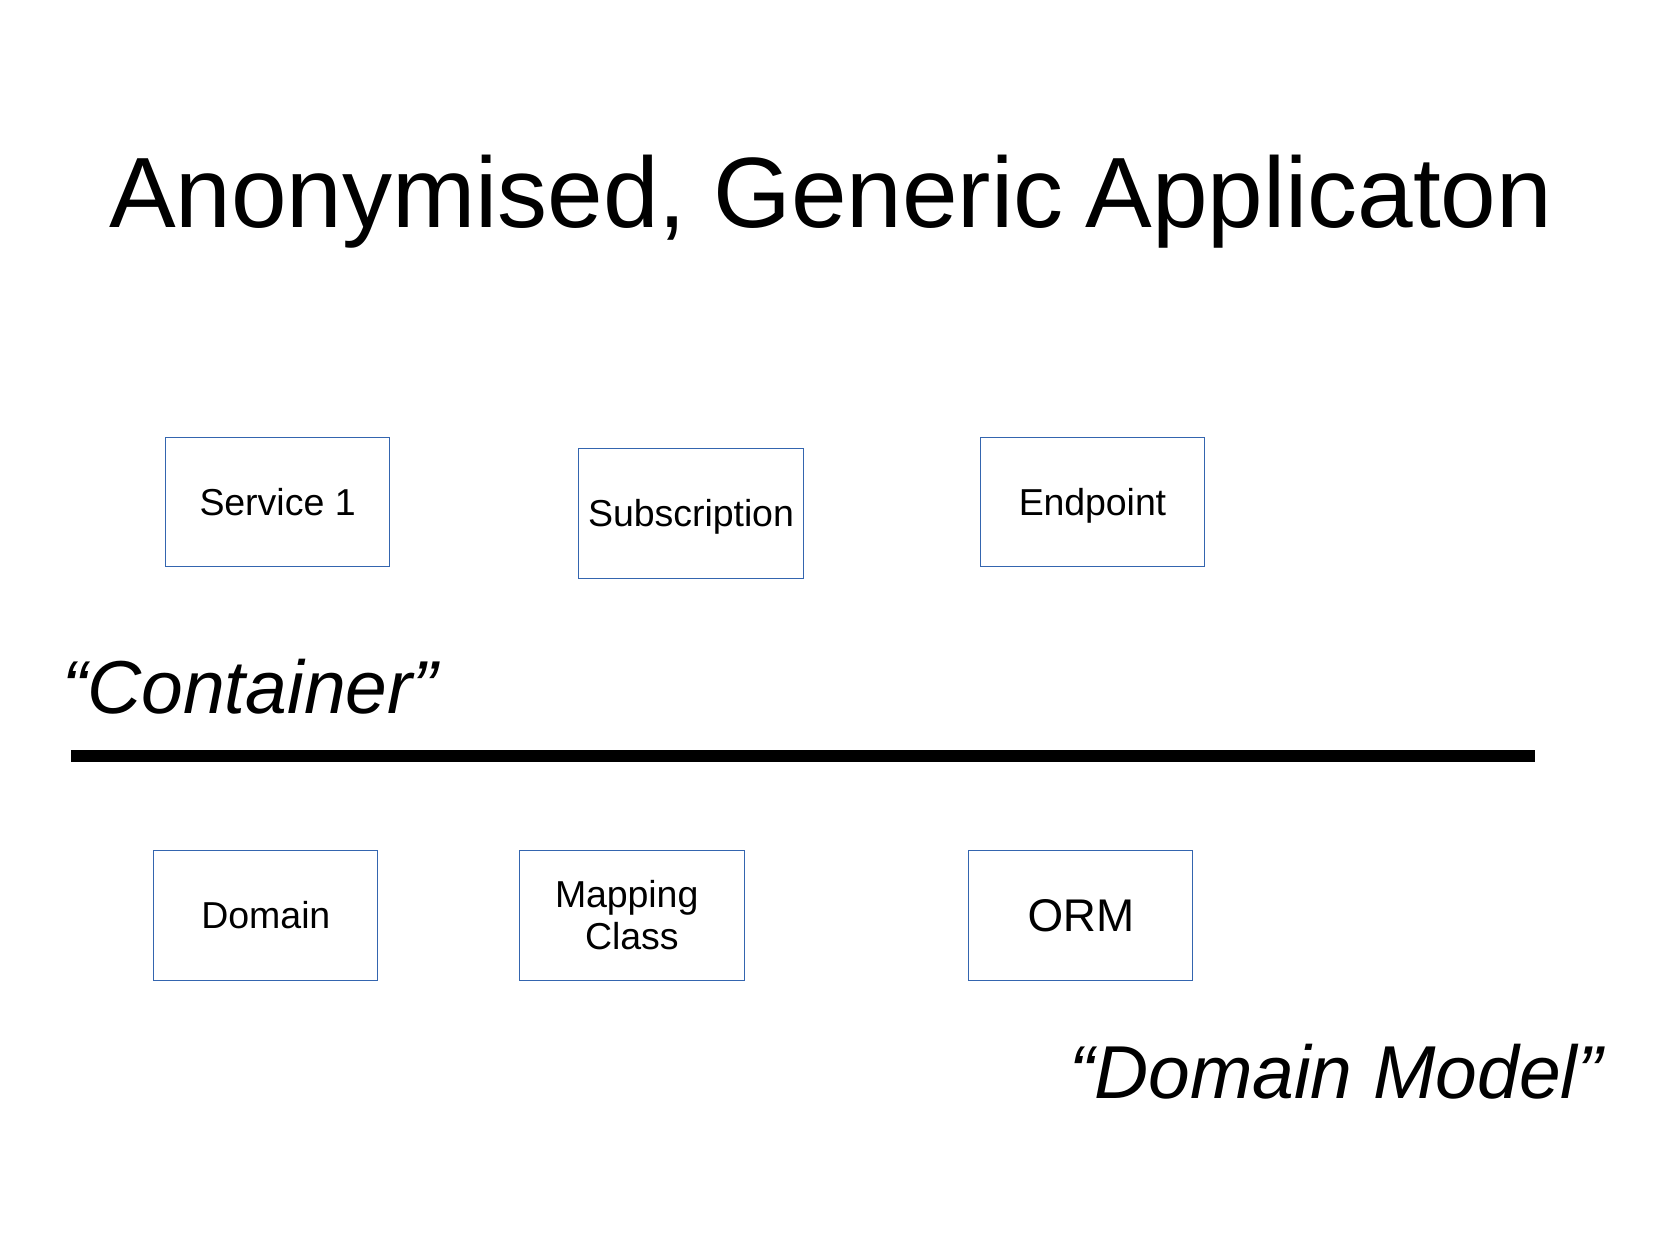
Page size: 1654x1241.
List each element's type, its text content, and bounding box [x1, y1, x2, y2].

text_box “Domain Model” [1054, 1023, 1619, 1123]
text_box Service 1 [165, 437, 390, 567]
text_box “Container” [47, 637, 453, 737]
text_box Domain [153, 850, 378, 981]
text_box Endpoint [980, 437, 1205, 567]
text_box Mapping Class [519, 850, 745, 981]
text_box Anonymised, Generic Applicaton [94, 129, 1568, 257]
text_box ORM [968, 850, 1193, 981]
text_box Subscription [578, 448, 804, 579]
